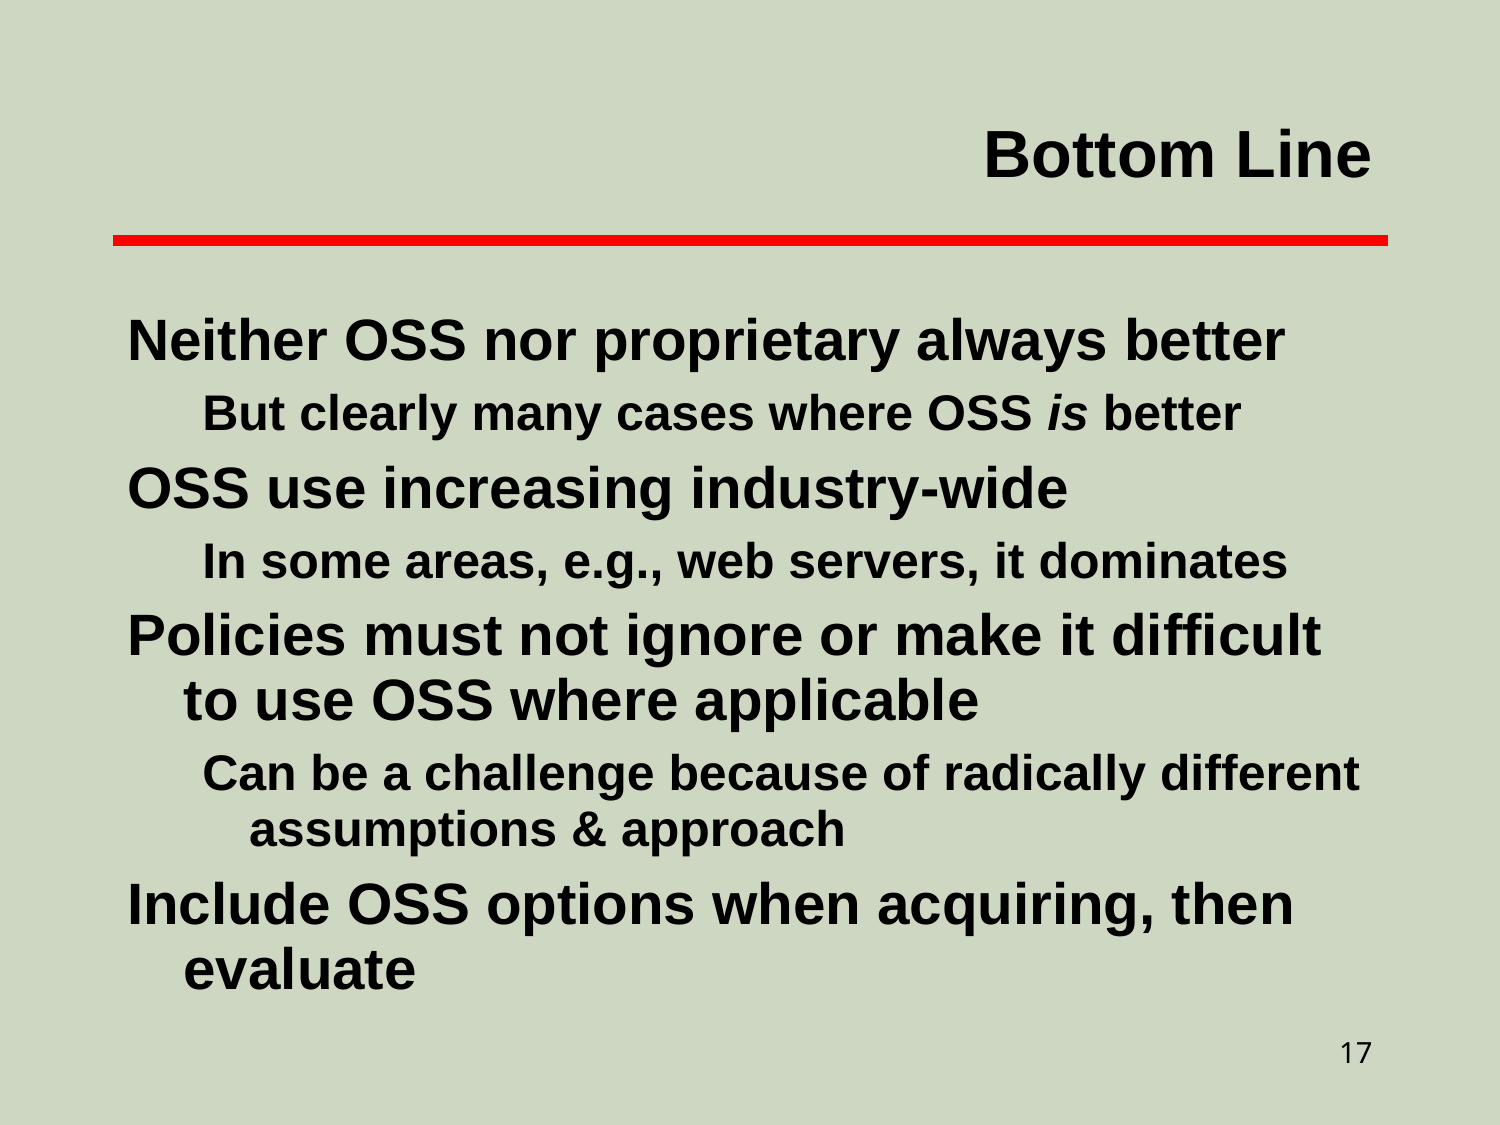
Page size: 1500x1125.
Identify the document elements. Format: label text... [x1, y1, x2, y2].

title Bottom Line [337, 85, 1388, 224]
list Neither OSS nor proprietary always better But clearly many cases where OSS is better OSS use increasing industry-wide In some areas, e.g., web servers, it dominates Policies must not ignore or make it difficult to use OSS where applicable Can be a challenge because of radically different assumptions & approach Include OSS options when acquiring, then evaluate [112, 299, 1388, 1010]
